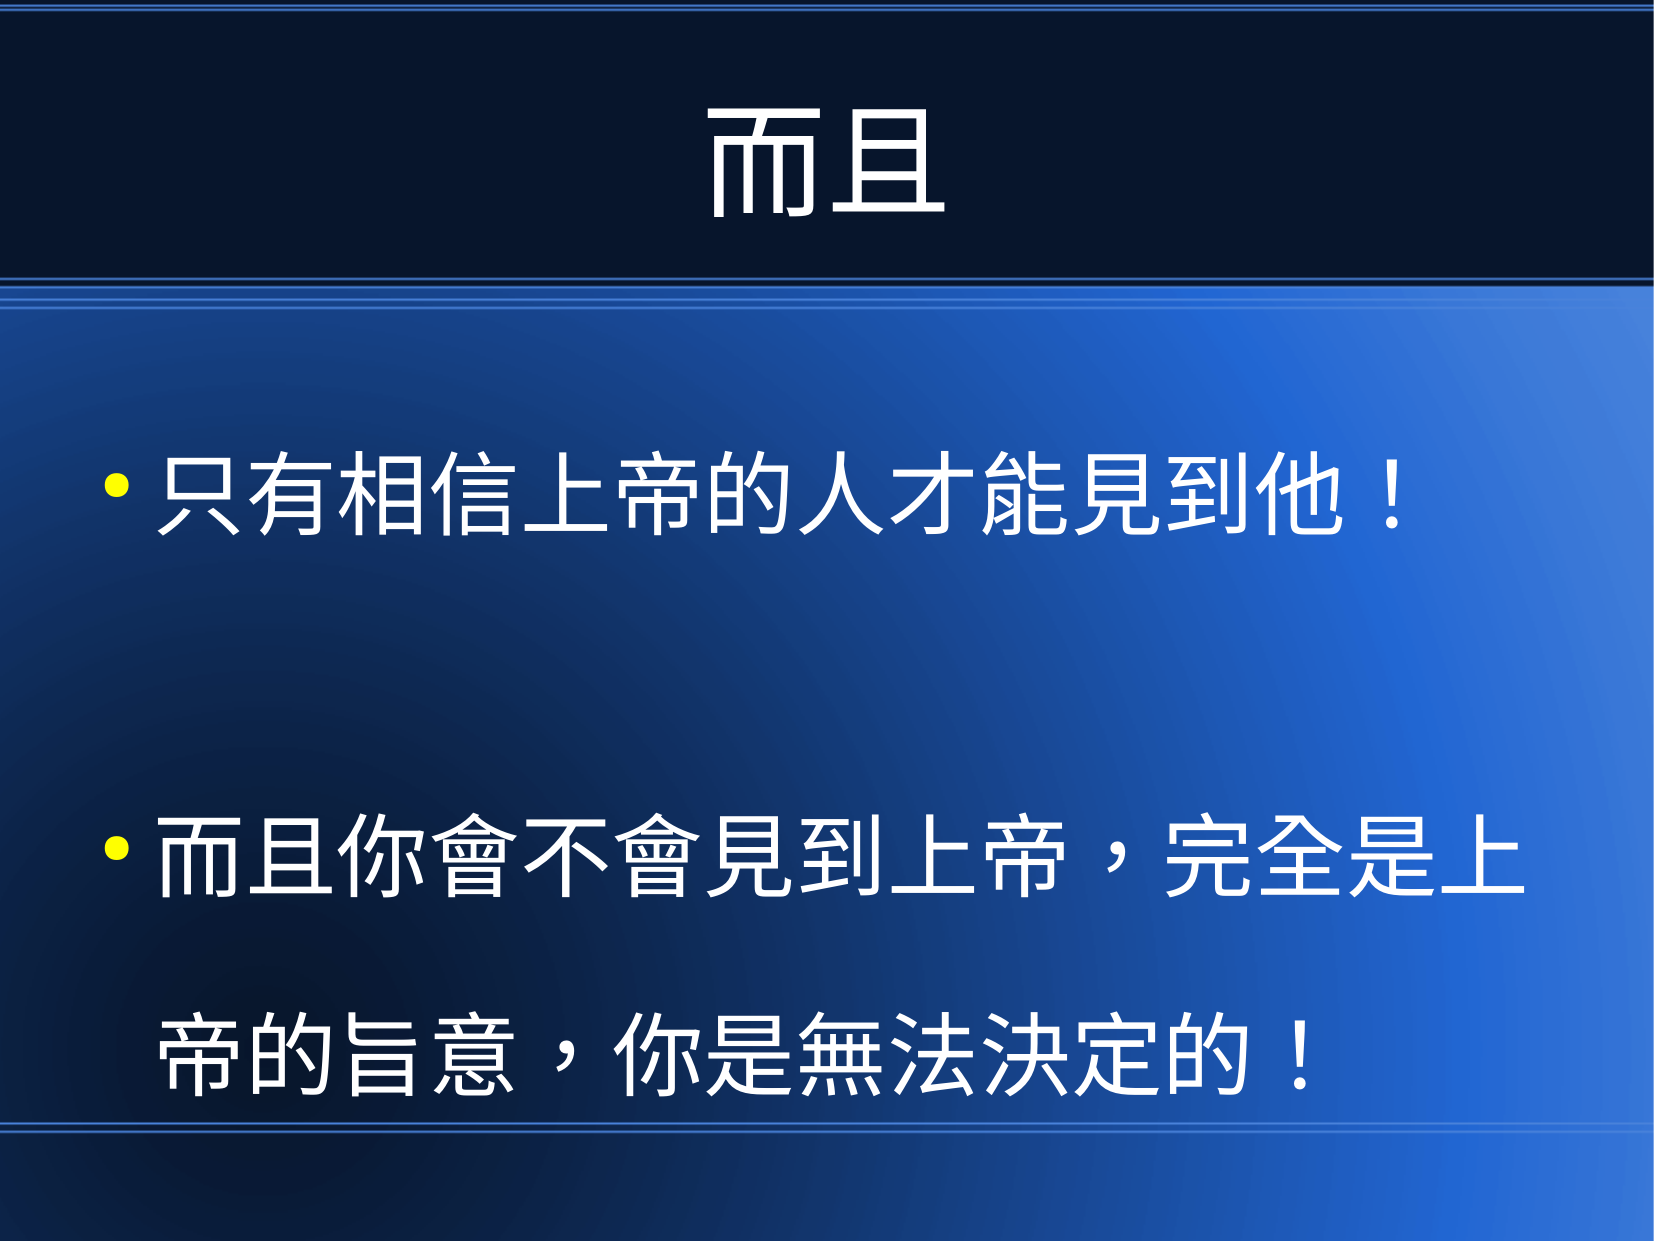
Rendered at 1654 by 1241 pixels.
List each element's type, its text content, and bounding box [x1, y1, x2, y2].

picture [0, 0, 1654, 1241]
list 只有相信上帝的人才能見到他！ 而且你會不會見到上帝，完全是上帝的旨意，你是無法決定的！ [82, 355, 1571, 1241]
title 而且 [82, 49, 1571, 257]
